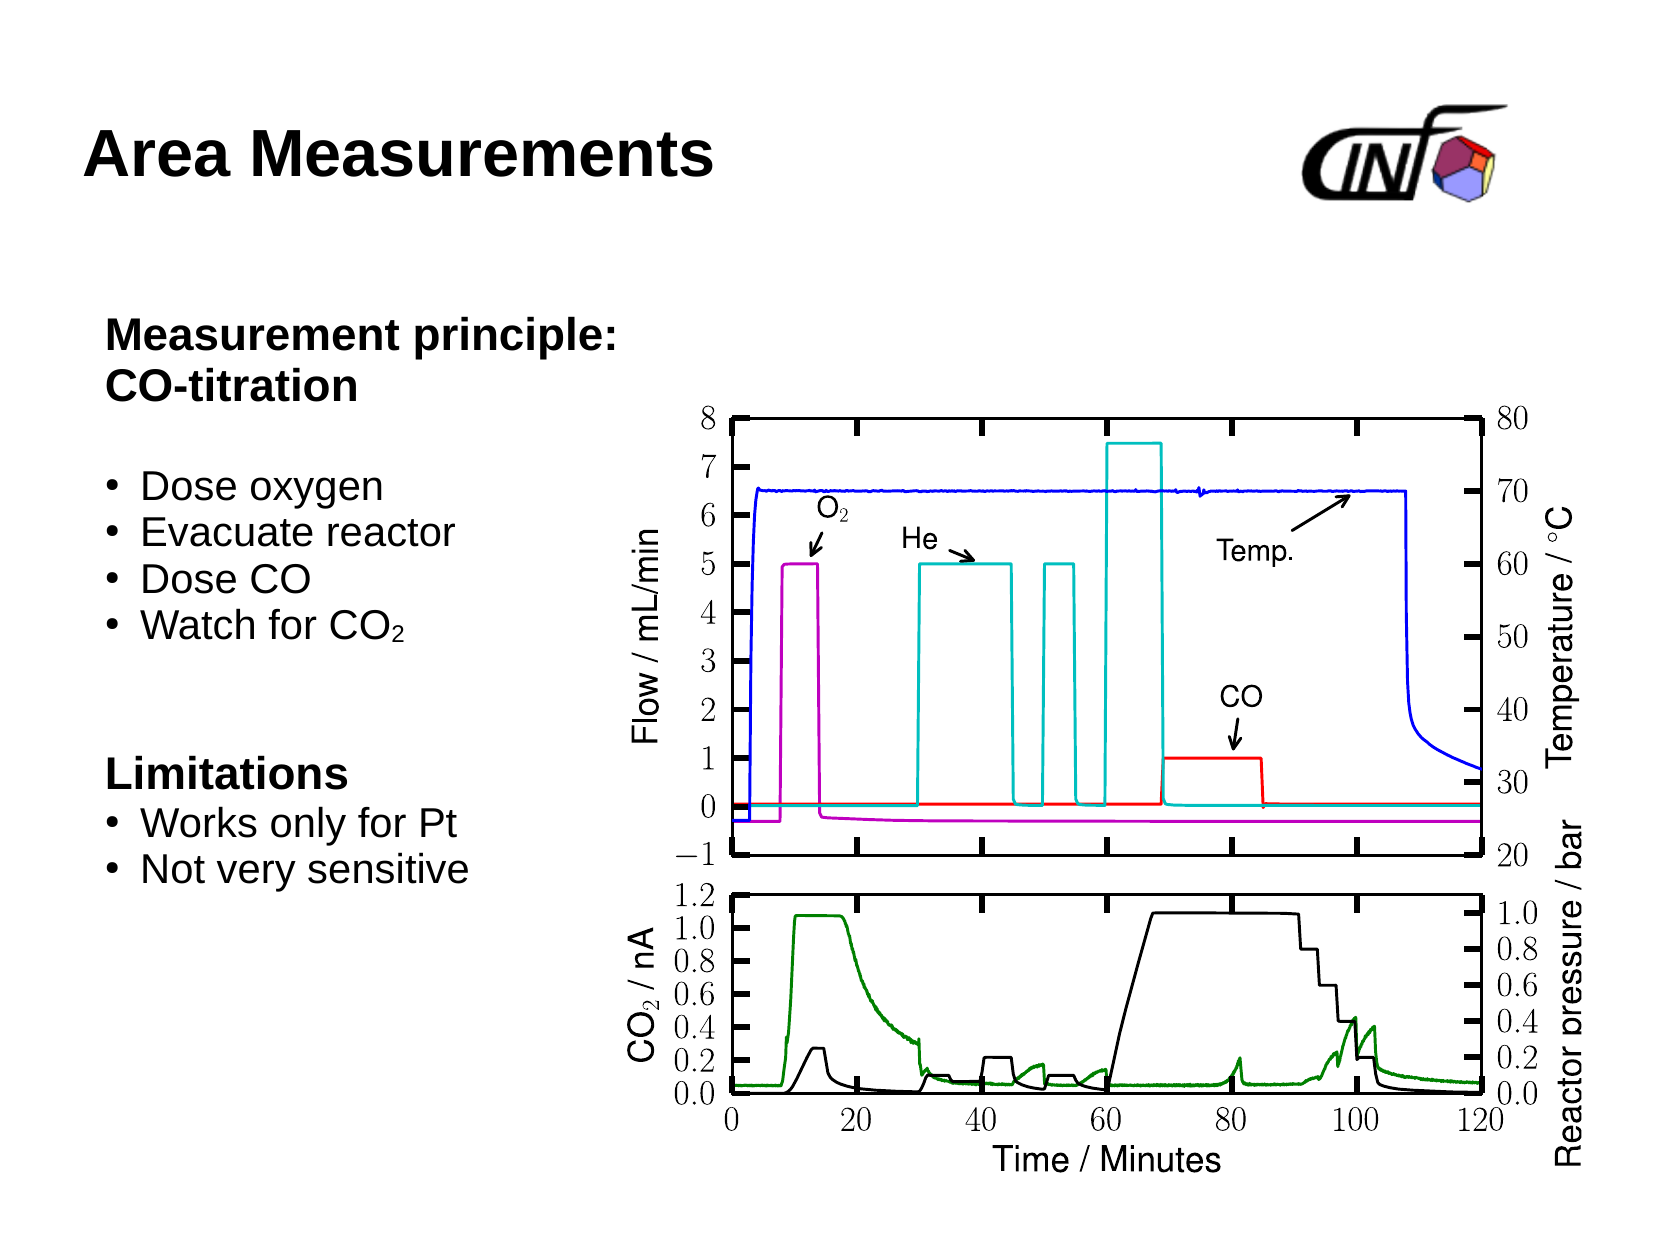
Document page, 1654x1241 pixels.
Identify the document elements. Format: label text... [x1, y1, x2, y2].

title Area Measurements [82, 49, 1571, 257]
picture [582, 328, 1582, 1229]
text_box Measurement principle: CO-titration Dose oxygen Evacuate reactor Dose CO Watch for CO2 [90, 301, 706, 670]
text_box Limitations Works only for Pt Not very sensitive [90, 740, 706, 901]
